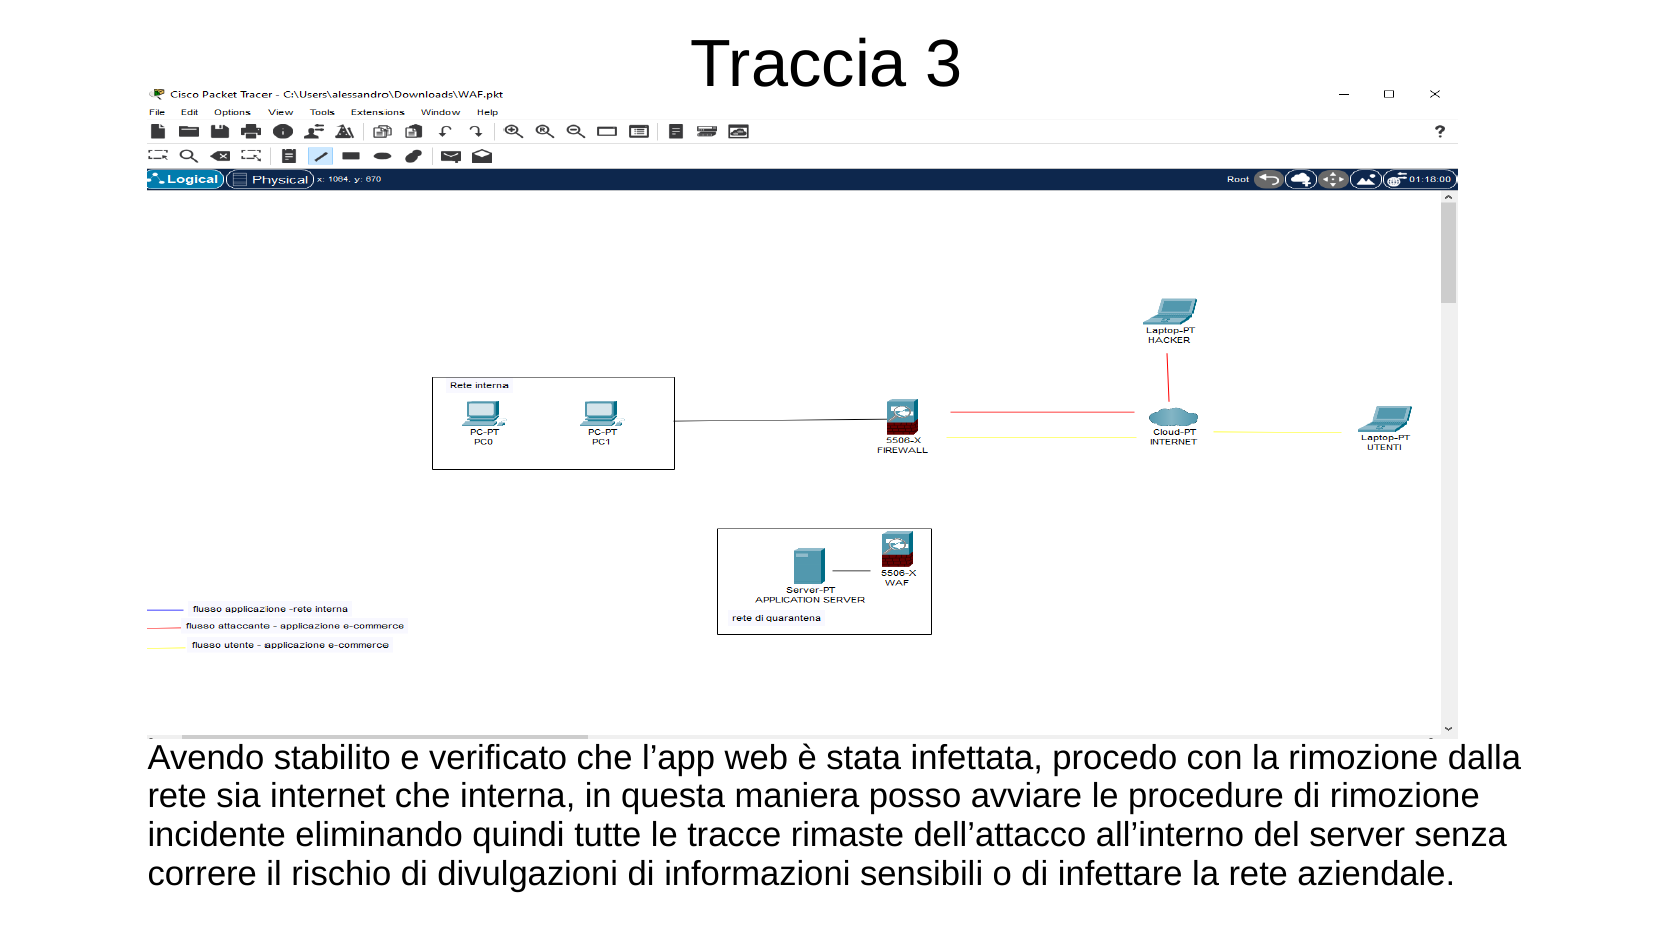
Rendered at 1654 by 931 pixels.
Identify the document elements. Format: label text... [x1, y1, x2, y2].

picture [208, 176, 217, 182]
title Traccia 3 [82, 25, 1571, 101]
list Avendo stabilito e verificato che l’app web è stata infettata, procedo con la rimozione dalla rete sia internet che interna, in questa maniera posso avviare le procedure di rimozione incidente eliminando quindi tutte le tracce rimaste dell’attacco all’interno del server senza correre il rischio di divulgazioni di informazioni sensibili o di infettare la rete aziendale. [88, 738, 1577, 931]
picture [187, 176, 197, 184]
picture [147, 88, 1458, 739]
